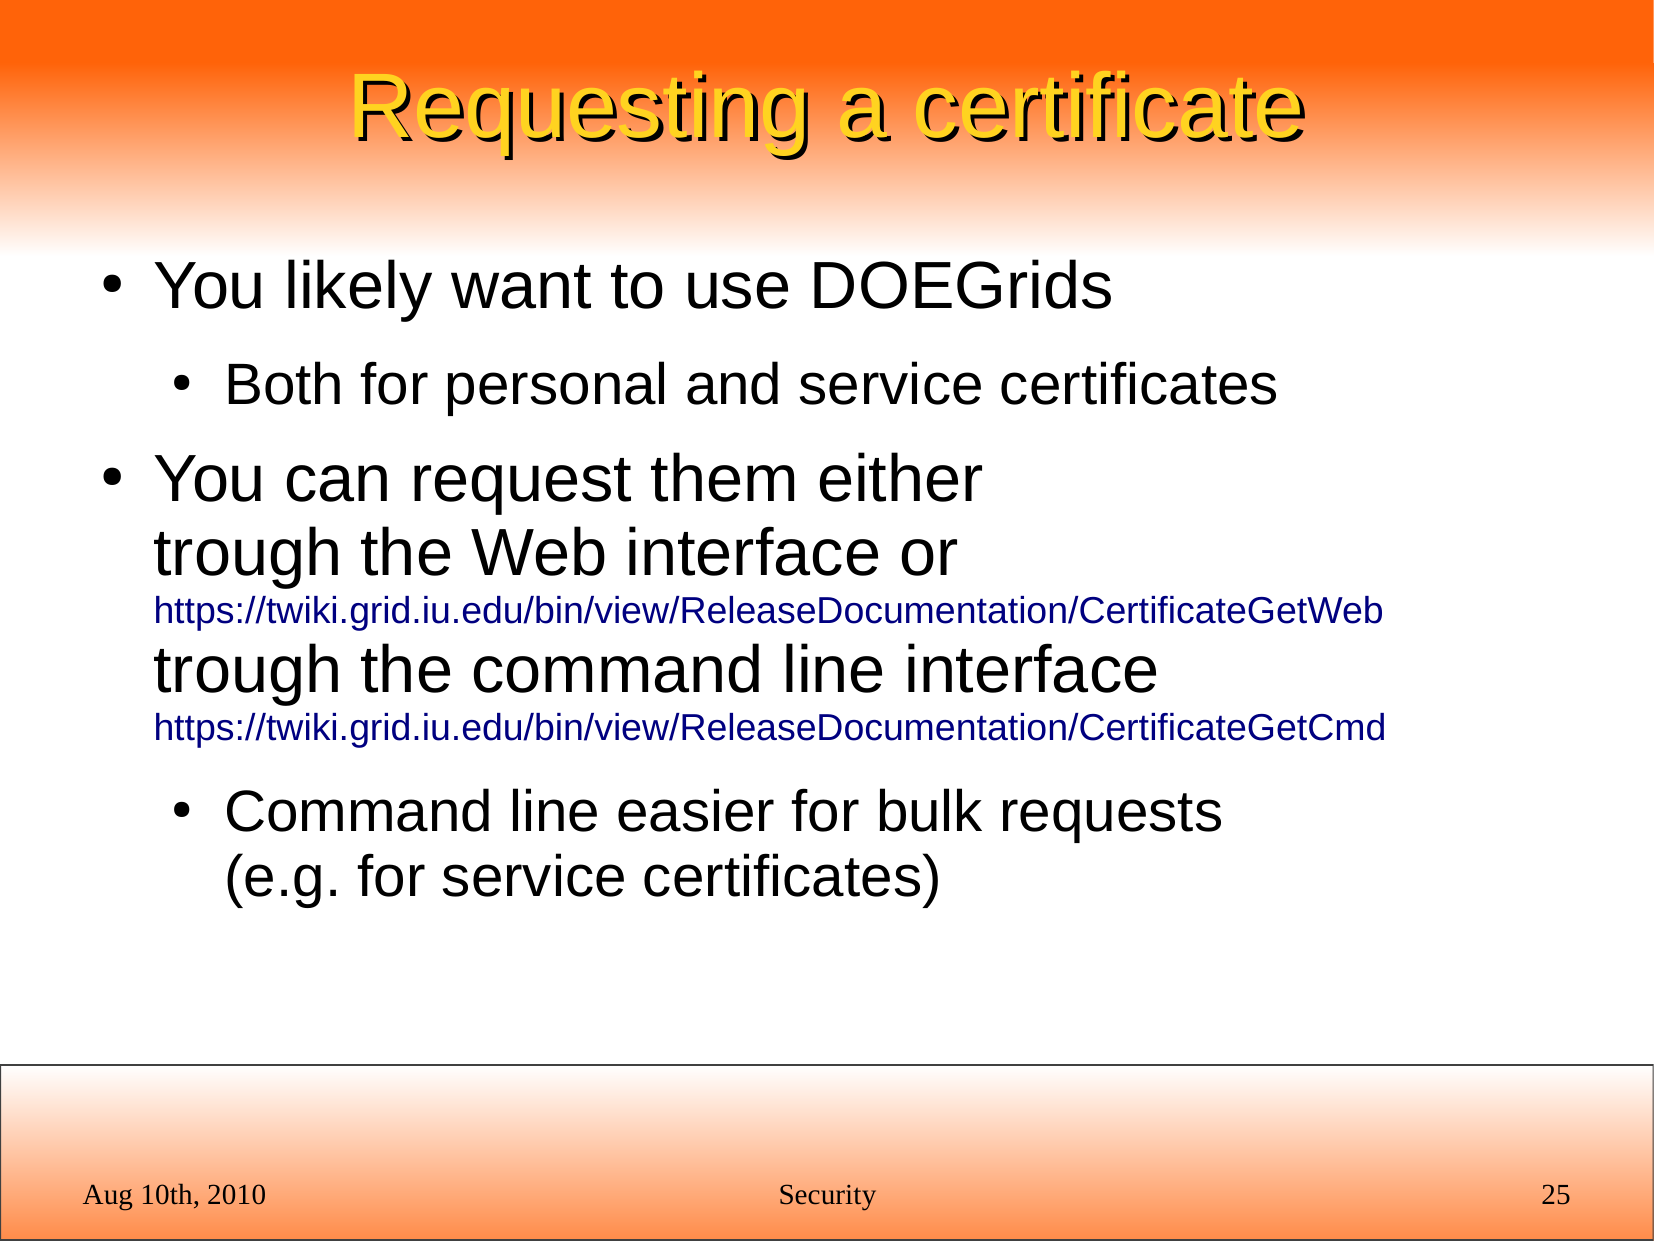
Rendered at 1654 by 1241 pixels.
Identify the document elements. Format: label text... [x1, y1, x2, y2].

list You likely want to use DOEGrids Both for personal and service certificates You can request them either trough the Web interface or https://twiki.grid.iu.edu/bin/view/ReleaseDocumentation/CertificateGetWeb trough the command line interface https://twiki.grid.iu.edu/bin/view/ReleaseDocumentation/CertificateGetCmd Command line easier for bulk requests (e.g. for service certificates) [82, 247, 1571, 1067]
title Requesting a certificate [82, 9, 1571, 202]
